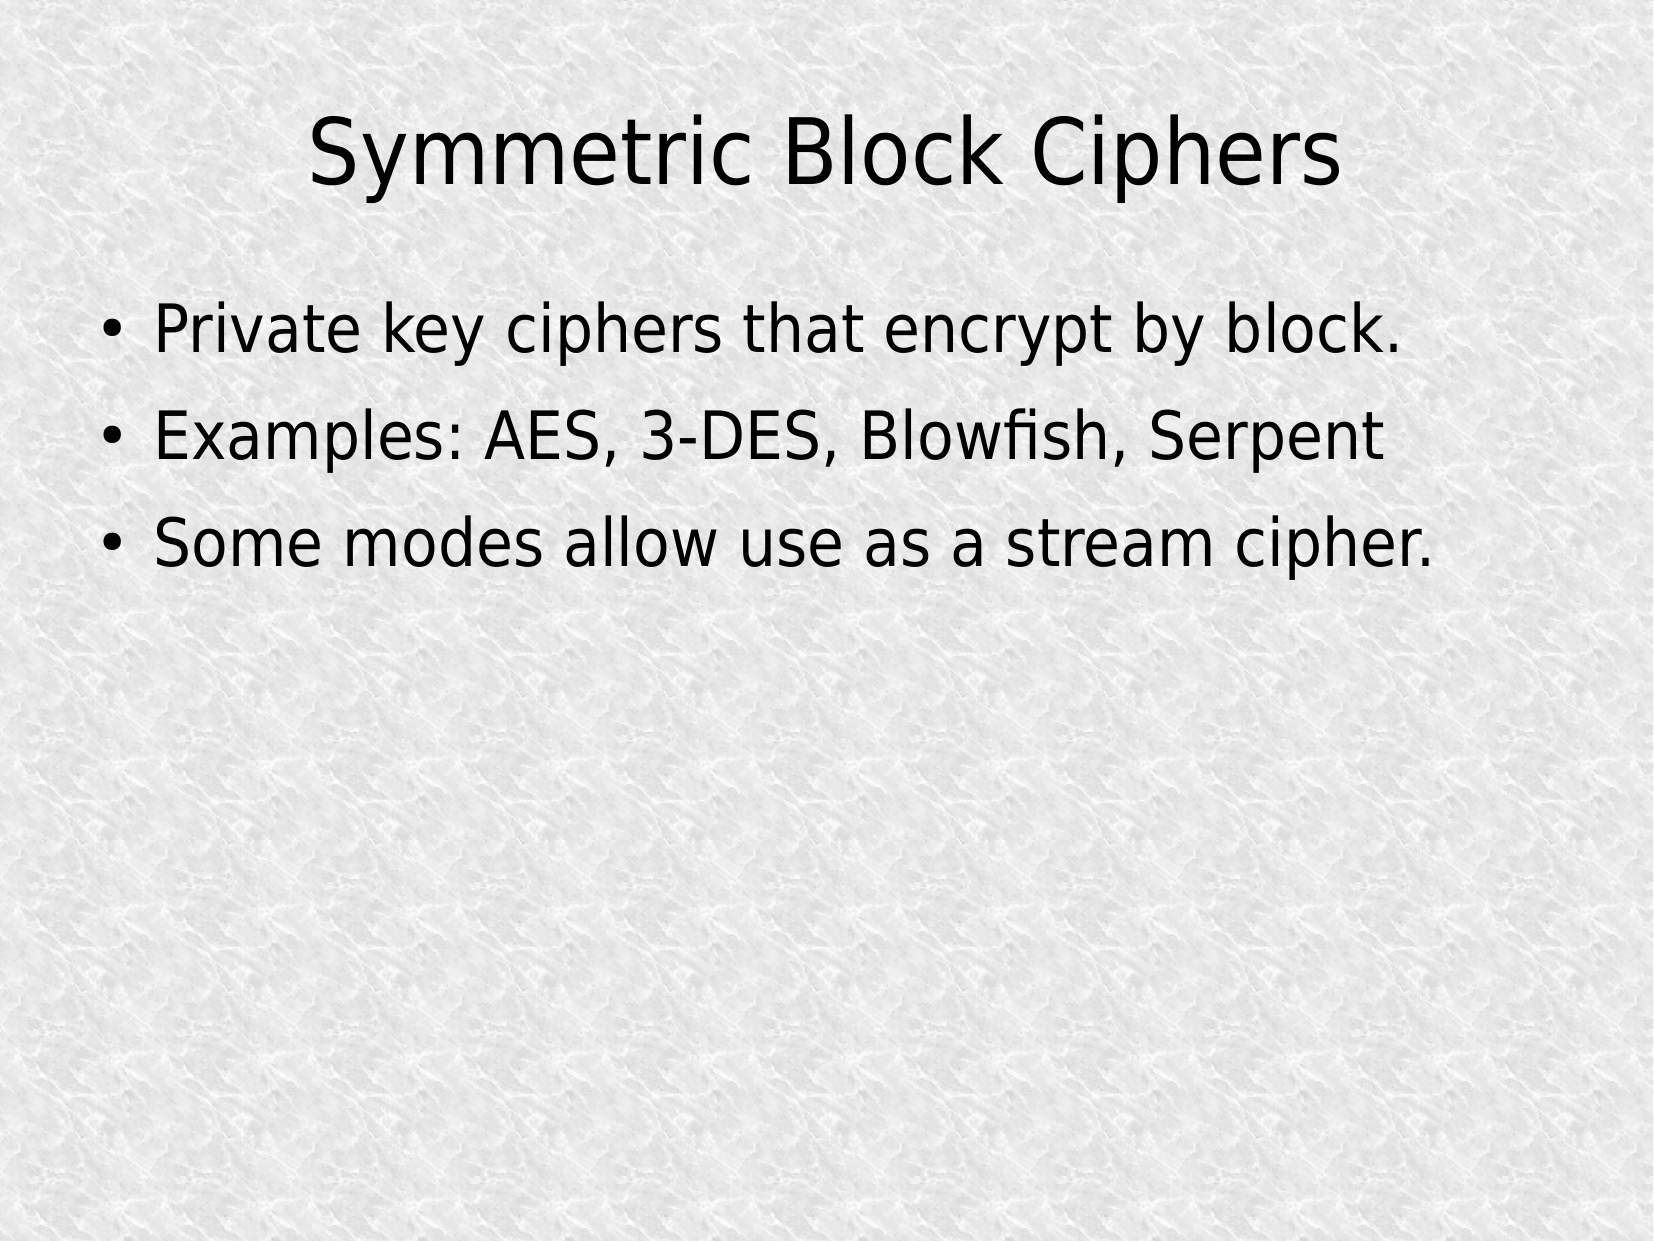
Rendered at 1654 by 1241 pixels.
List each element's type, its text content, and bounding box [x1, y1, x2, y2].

list Private key ciphers that encrypt by block. Examples: AES, 3-DES, Blowfish, Serpent Some modes allow use as a stream cipher. [82, 290, 1538, 1010]
picture [0, 0, 1654, 1241]
title Symmetric Block Ciphers [82, 49, 1571, 257]
